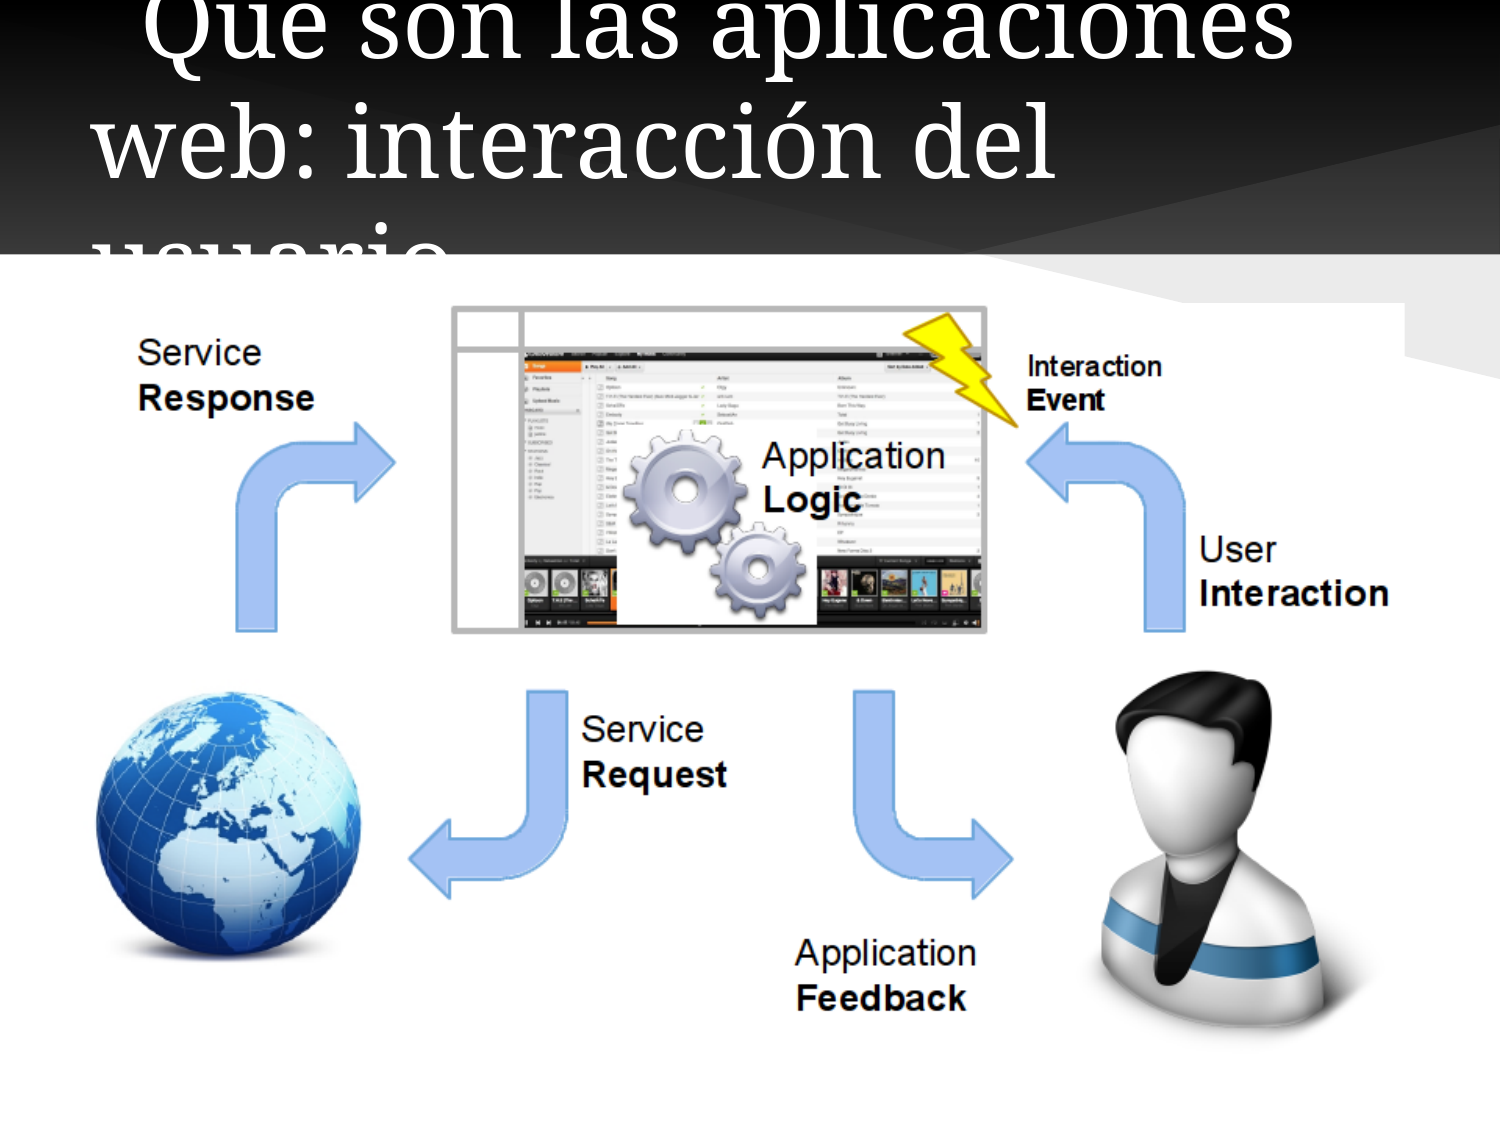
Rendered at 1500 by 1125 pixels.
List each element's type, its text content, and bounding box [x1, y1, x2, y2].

title Qué son las aplicaciones web: interacción del usuario [75, 45, 1425, 233]
text_box [70, 303, 1405, 1058]
